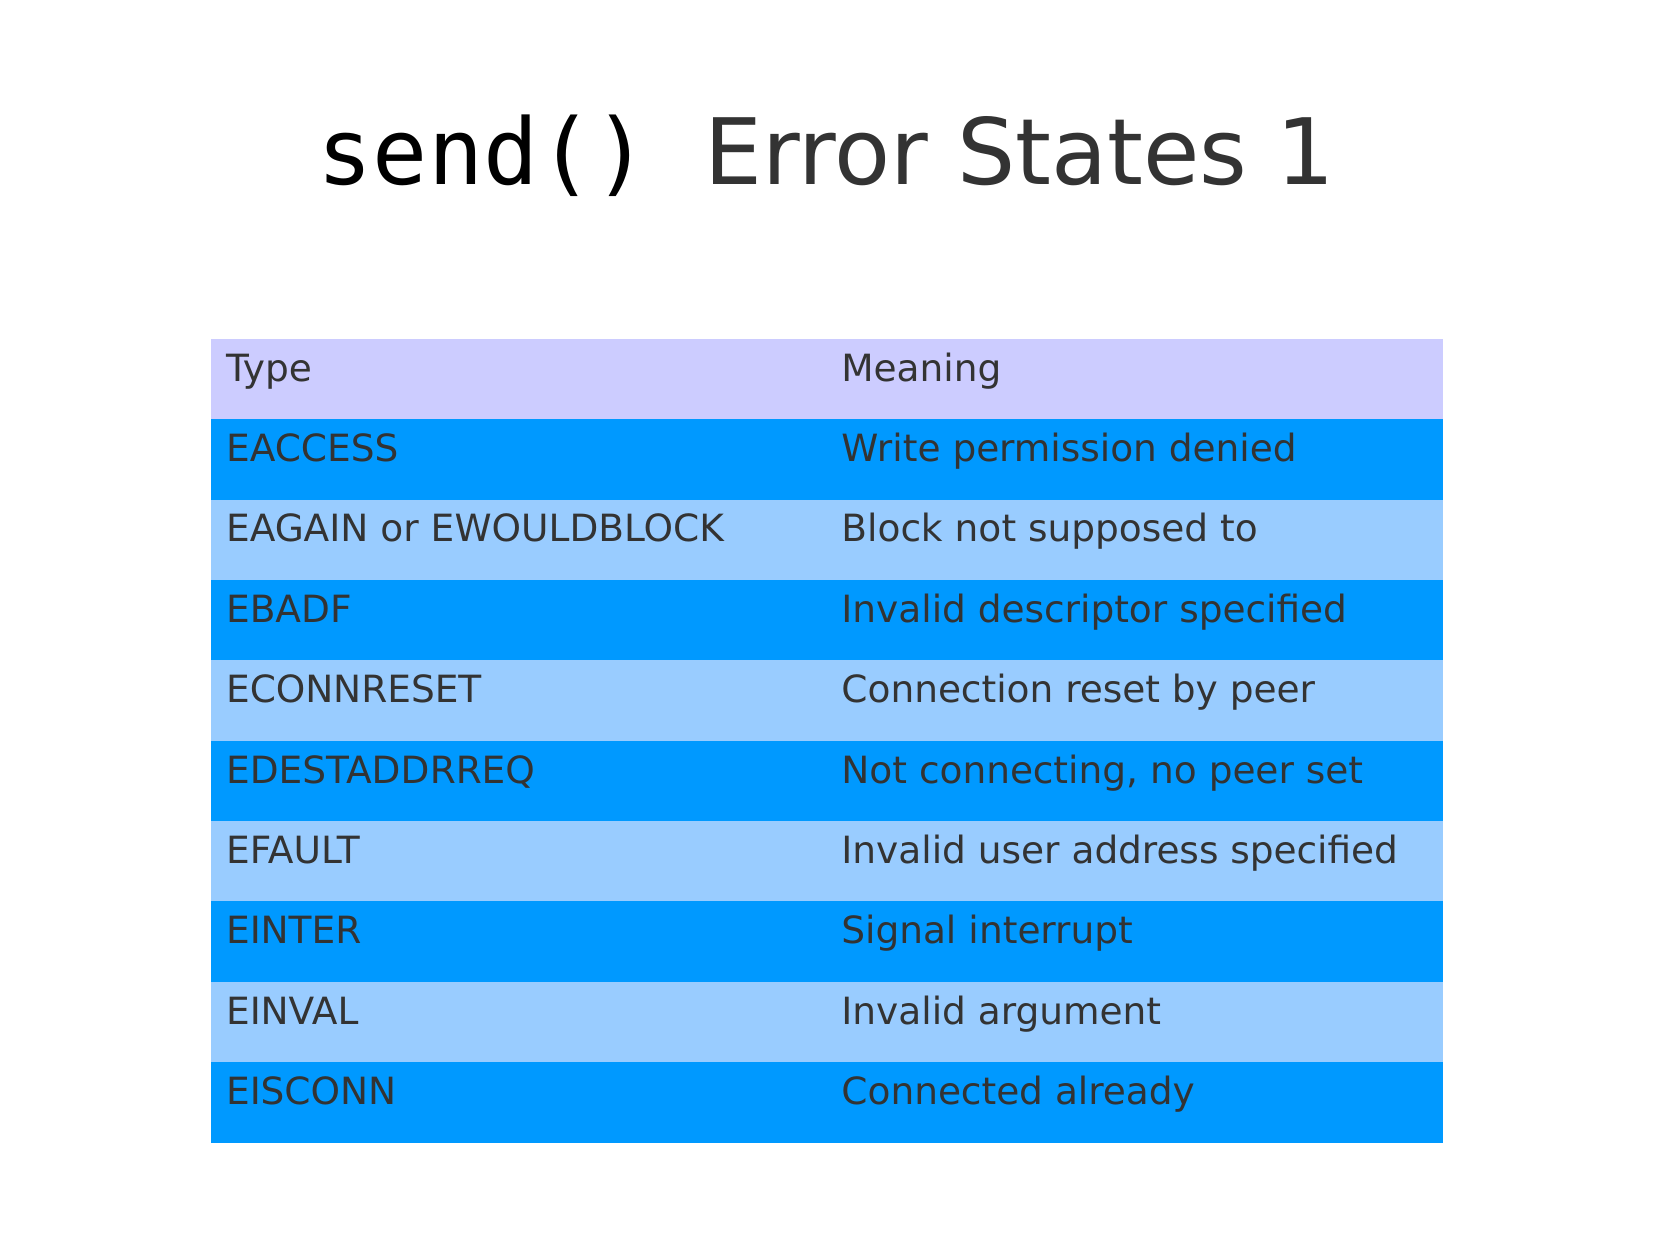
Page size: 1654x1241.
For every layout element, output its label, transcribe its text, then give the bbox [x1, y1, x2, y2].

table_cell Write permission denied [827, 419, 1443, 500]
table_cell EACCESS [211, 419, 827, 500]
table_cell EINVAL [211, 982, 827, 1062]
table_cell Invalid argument [827, 982, 1443, 1062]
table_cell EAGAIN or EWOULDBLOCK [211, 500, 827, 580]
table_cell EDESTADDRREQ [211, 741, 827, 821]
table_cell ECONNRESET [211, 660, 827, 741]
title send() Error States 1 [82, 56, 1571, 250]
table_cell Signal interrupt [827, 901, 1443, 982]
table_cell EINTER [211, 901, 827, 982]
table_header Type [211, 339, 827, 419]
table_cell Invalid user address specified [827, 821, 1443, 901]
table_cell EISCONN [211, 1062, 827, 1143]
table_cell Block not supposed to [827, 500, 1443, 580]
table_cell Not connecting, no peer set [827, 741, 1443, 821]
table_cell EFAULT [211, 821, 827, 901]
table_cell EBADF [211, 580, 827, 660]
table_cell Connected already [827, 1062, 1443, 1143]
table_header Meaning [827, 339, 1443, 419]
table_cell Connection reset by peer [827, 660, 1443, 741]
table_cell Invalid descriptor specified [827, 580, 1443, 660]
